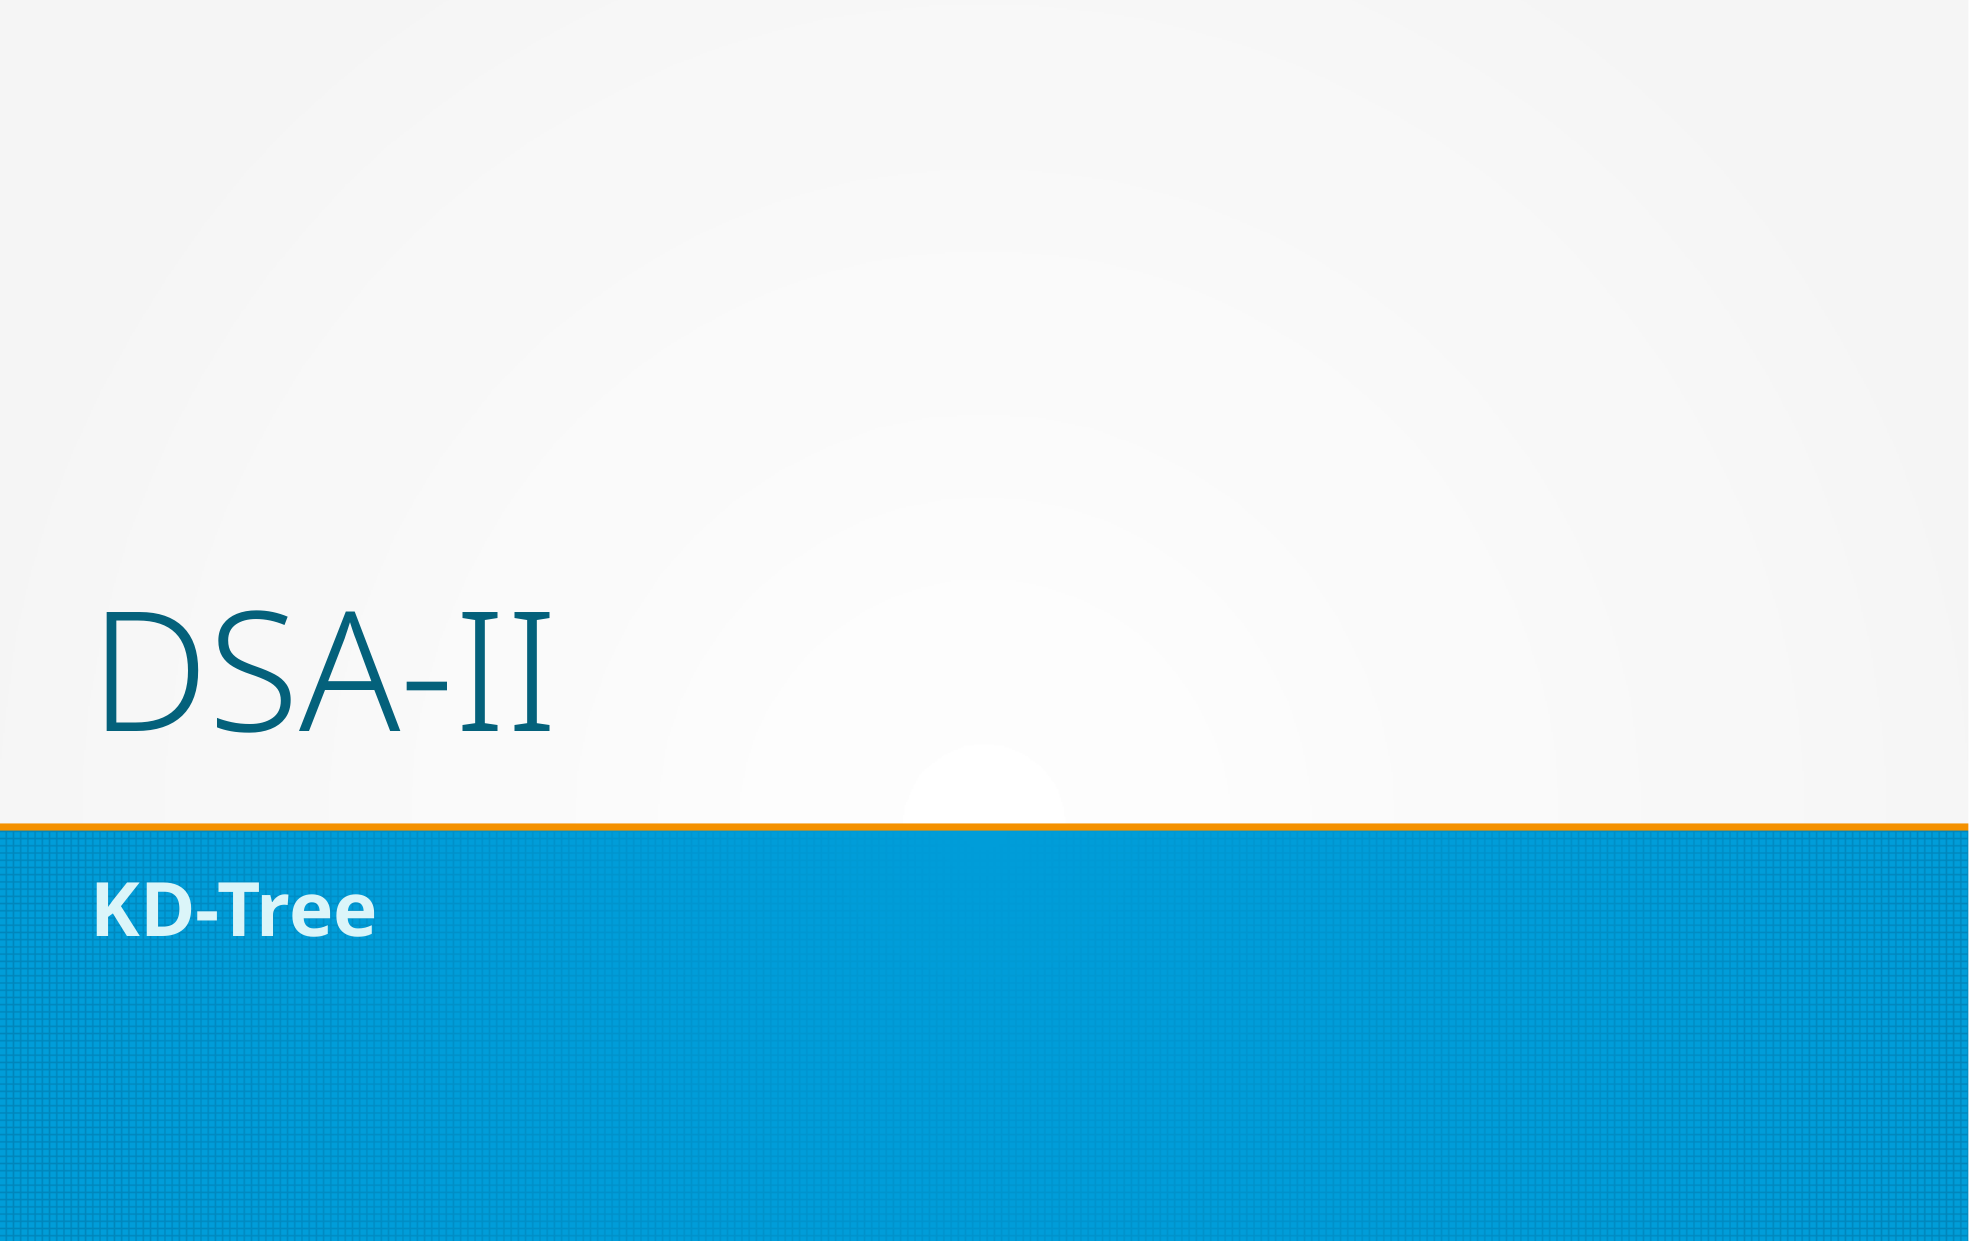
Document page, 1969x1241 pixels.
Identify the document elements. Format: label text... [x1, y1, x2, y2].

subtitle KD-Tree [90, 855, 1861, 1111]
title DSA-II [90, 49, 1862, 781]
picture [0, 0, 1969, 830]
